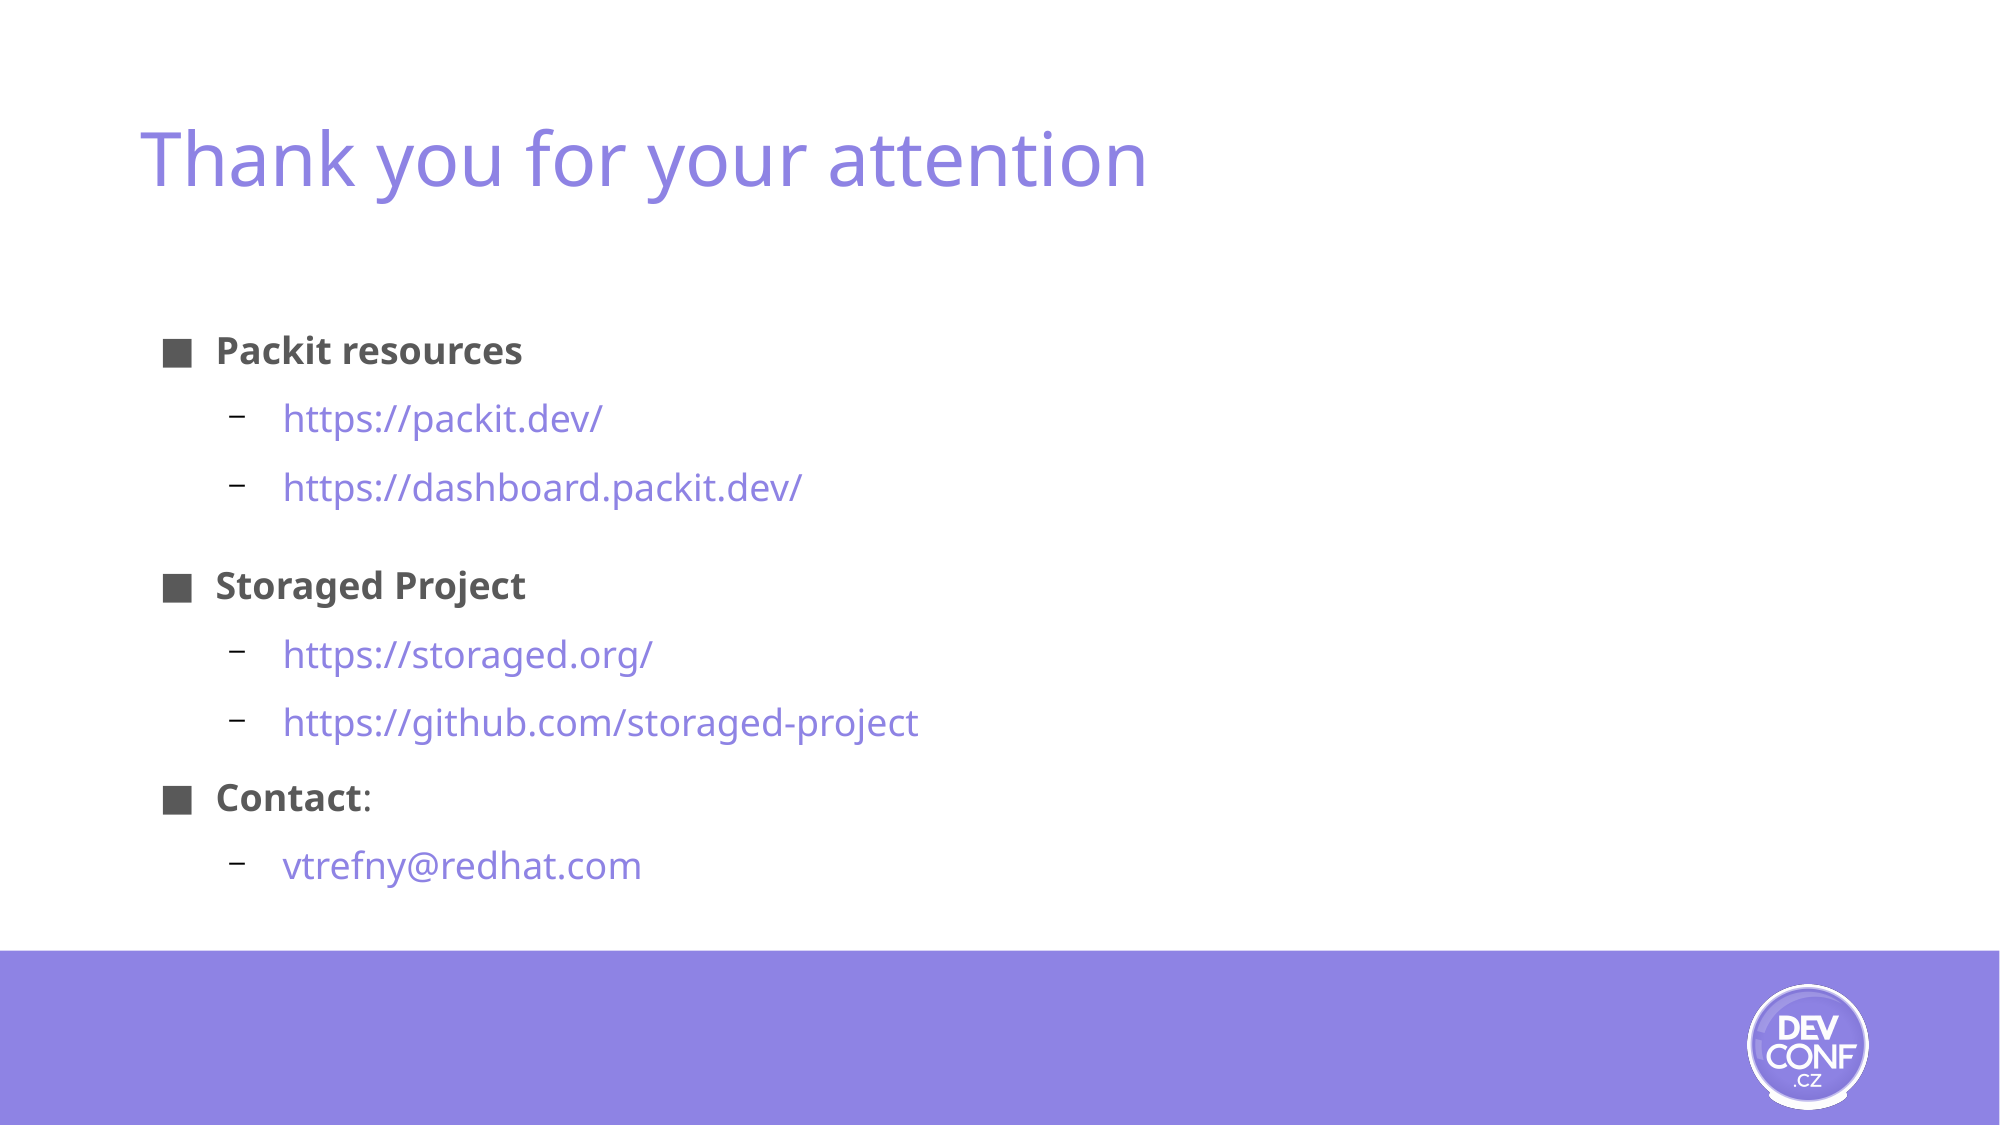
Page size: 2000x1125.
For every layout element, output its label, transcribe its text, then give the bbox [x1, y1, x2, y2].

list Packit resources https://packit.dev/ https://dashboard.packit.dev/ Storaged Project https://storaged.org/ https://github.com/storaged-project Contact: vtrefny@redhat.com [140, 315, 1619, 893]
picture [1747, 984, 1869, 1110]
title Thank you for your attention [140, 93, 1619, 219]
